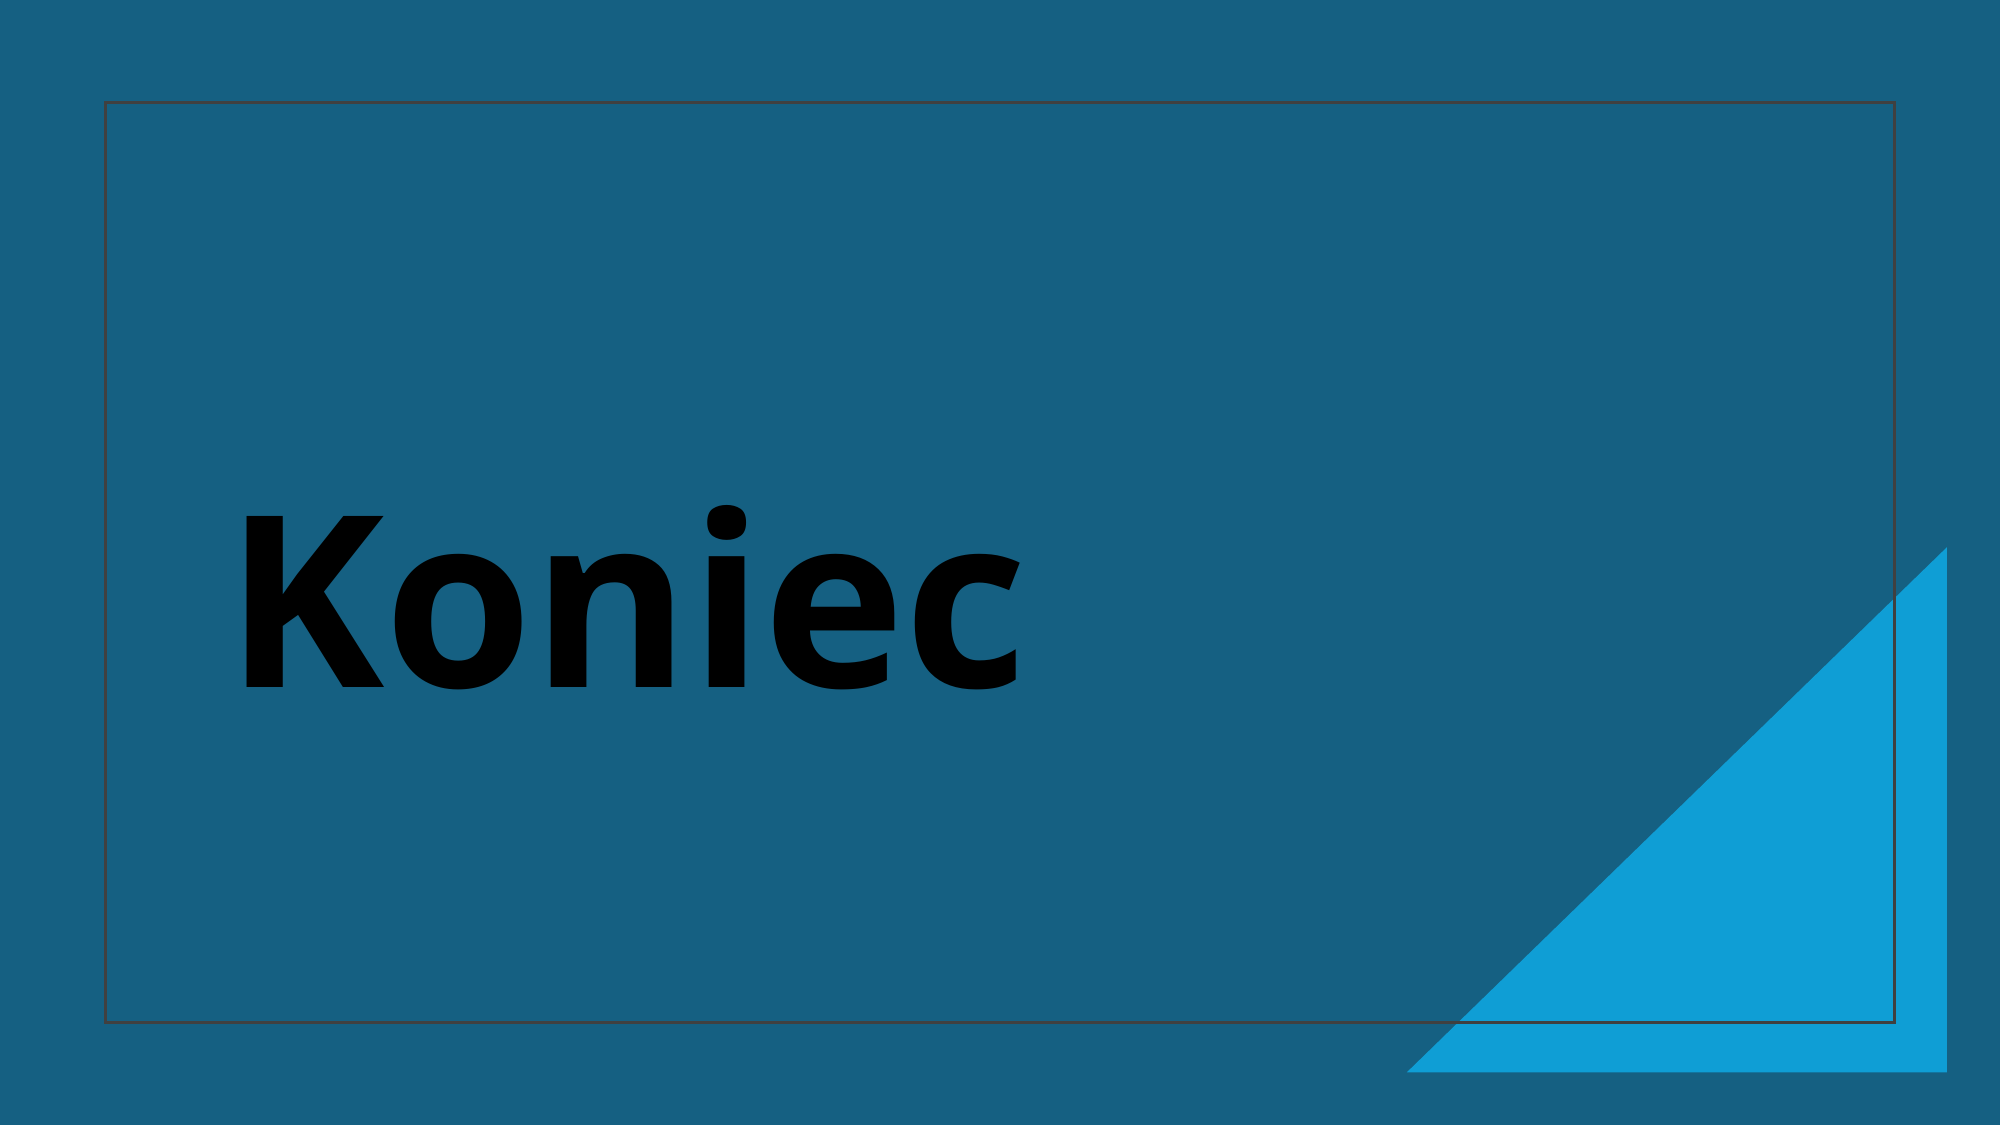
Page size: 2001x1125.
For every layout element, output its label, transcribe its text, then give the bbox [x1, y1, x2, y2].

title Koniec [210, 165, 1726, 747]
text_box [0, 0, 2000, 1125]
